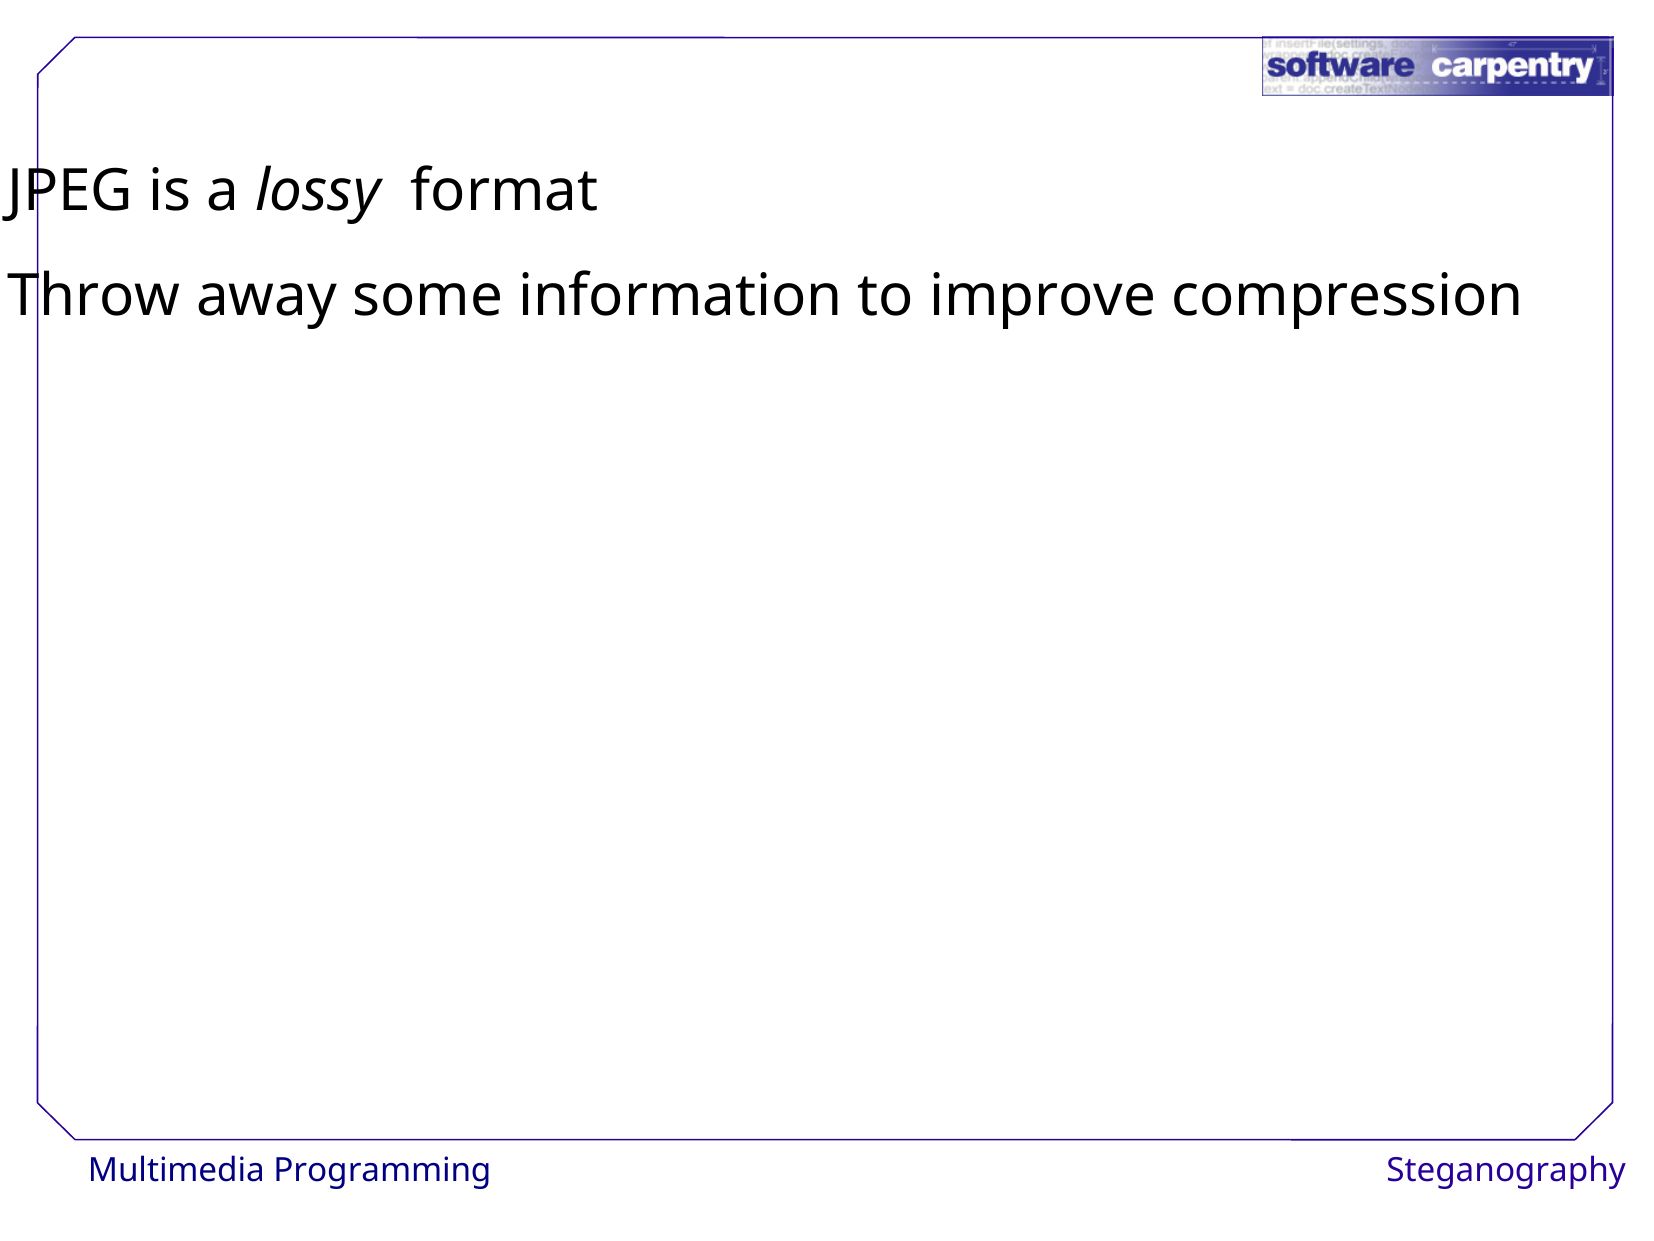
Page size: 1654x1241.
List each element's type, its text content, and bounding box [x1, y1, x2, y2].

picture [1262, 36, 1614, 96]
text_box JPEG is a lossy format Throw away some information to improve compression [0, 109, 1654, 335]
